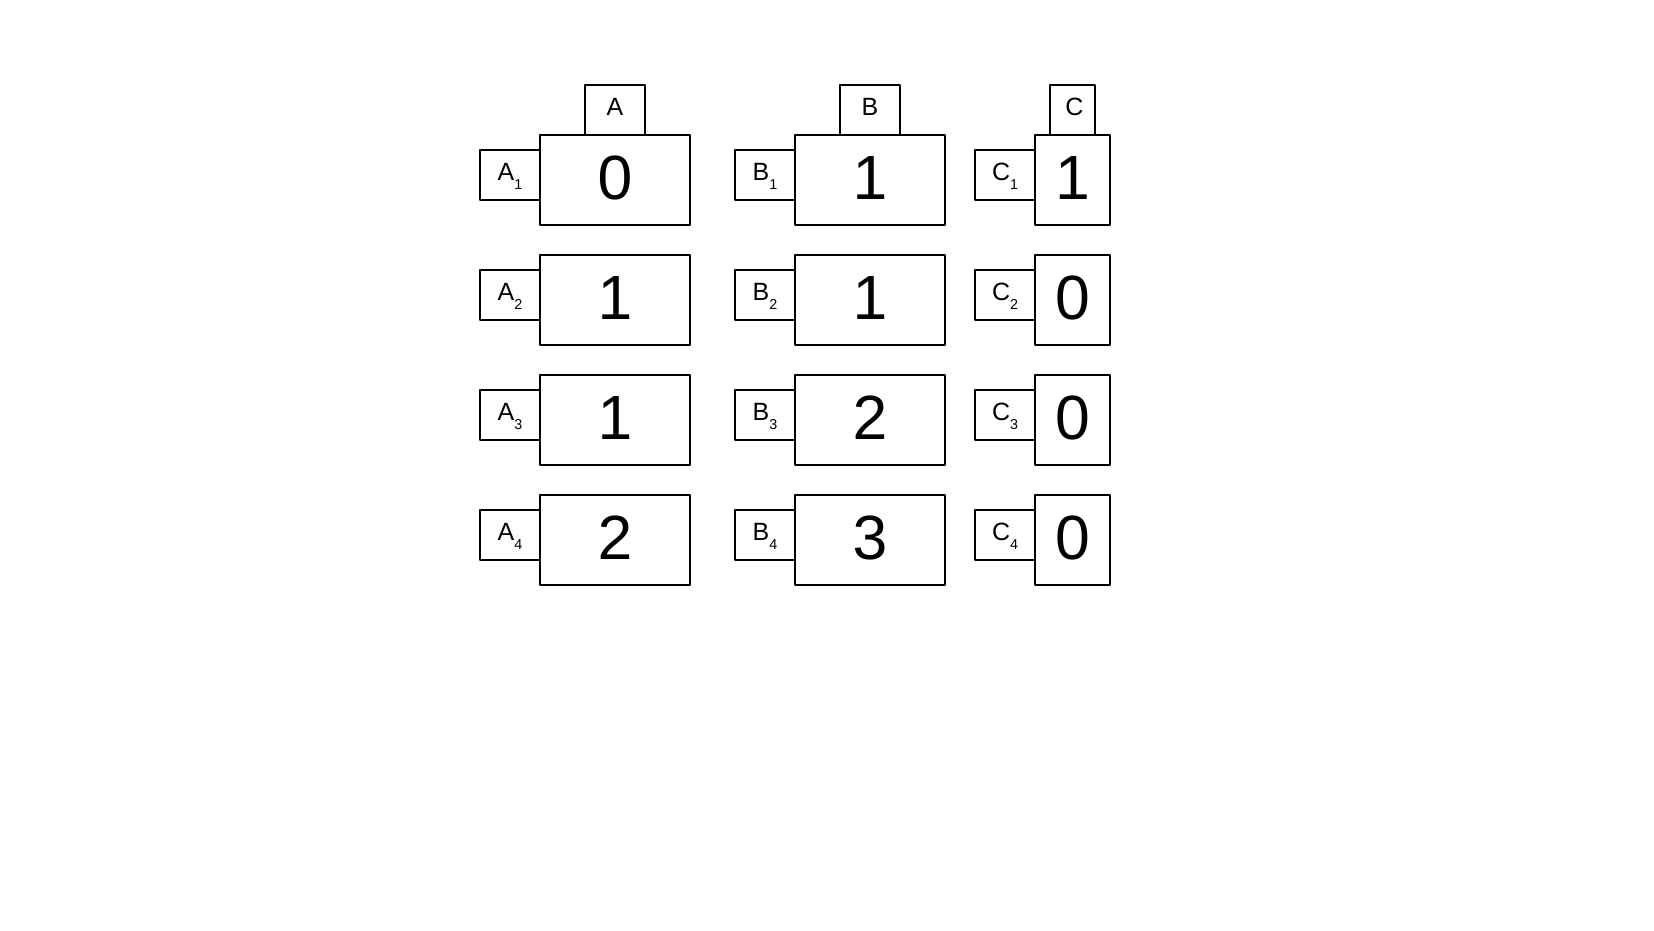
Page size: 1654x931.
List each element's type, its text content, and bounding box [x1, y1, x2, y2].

text_box 1 [540, 375, 691, 466]
text_box C [1050, 84, 1096, 136]
text_box A1 [480, 150, 541, 201]
text_box C4 [975, 510, 1036, 561]
text_box C3 [975, 390, 1036, 441]
text_box 3 [795, 495, 946, 586]
text_box 1 [795, 255, 946, 346]
text_box A2 [480, 270, 541, 321]
text_box 0 [540, 135, 691, 226]
text_box A [585, 84, 646, 136]
text_box B2 [735, 270, 796, 321]
text_box 2 [540, 495, 691, 586]
text_box 0 [1035, 255, 1111, 346]
text_box B [840, 84, 901, 136]
text_box A3 [480, 390, 541, 441]
text_box 1 [540, 255, 691, 346]
text_box 0 [1035, 375, 1111, 466]
text_box B3 [735, 390, 796, 441]
text_box B1 [735, 150, 796, 201]
text_box B4 [735, 510, 796, 561]
text_box 1 [1035, 135, 1111, 226]
text_box 1 [795, 135, 946, 226]
text_box A4 [480, 510, 541, 561]
text_box C1 [975, 150, 1036, 201]
text_box 2 [795, 375, 946, 466]
text_box 0 [1035, 495, 1111, 586]
text_box C2 [975, 270, 1036, 321]
